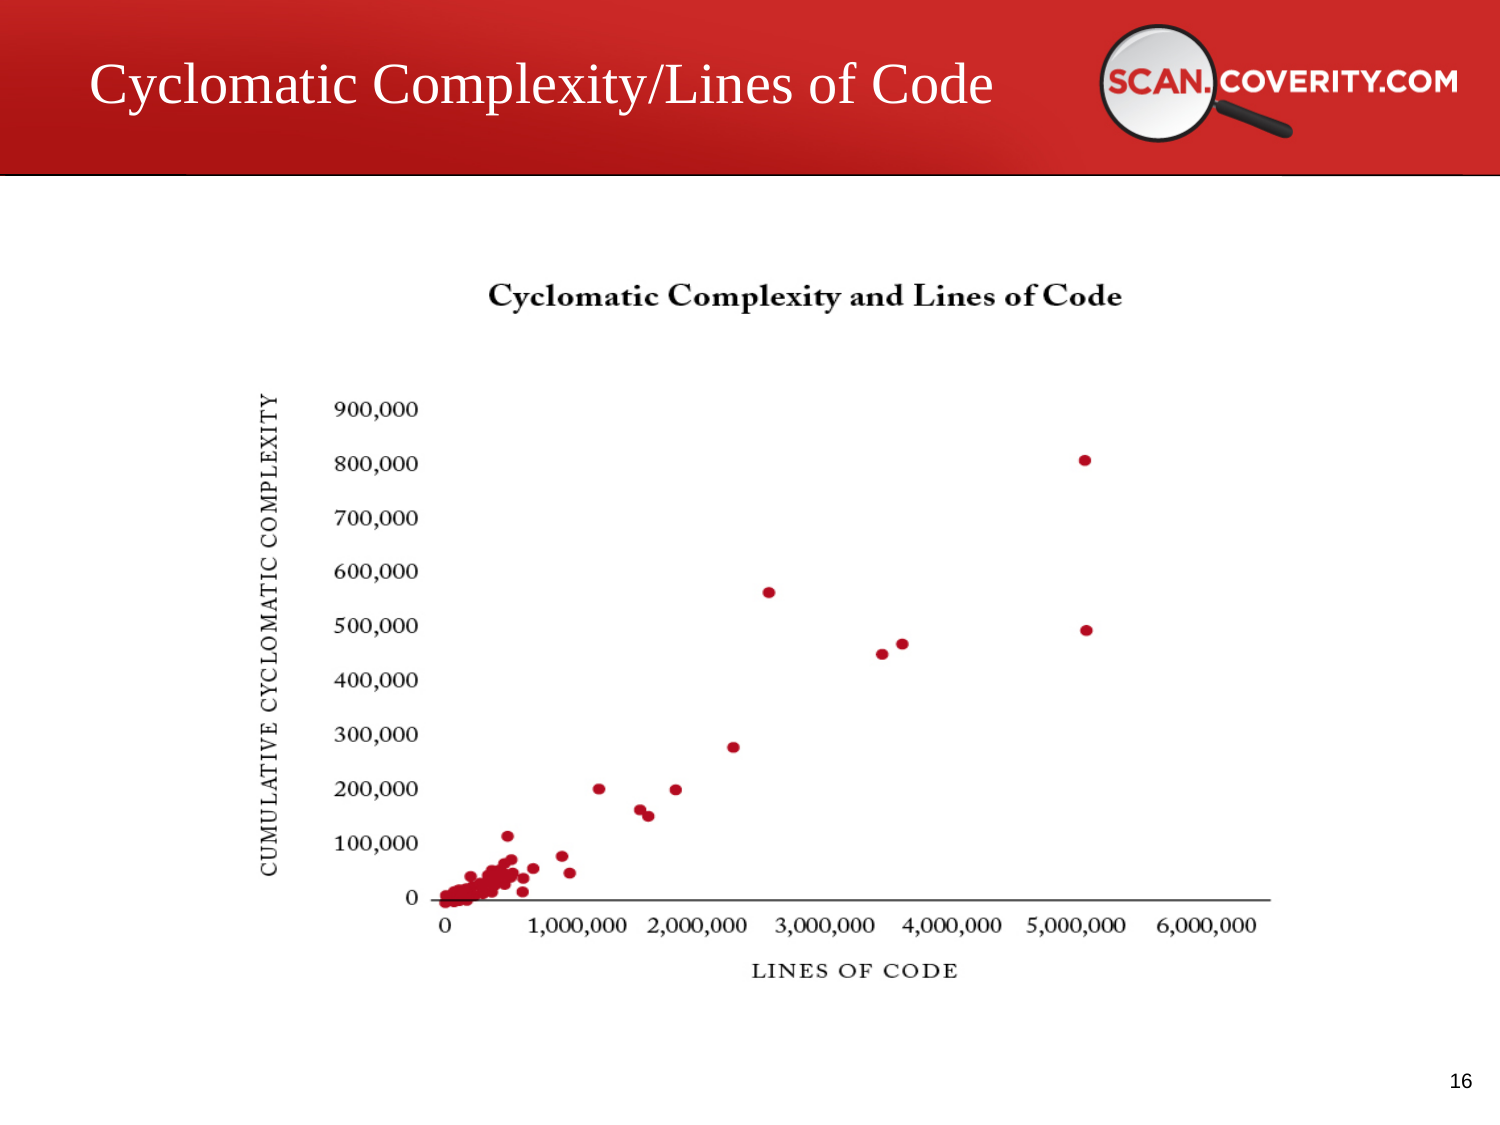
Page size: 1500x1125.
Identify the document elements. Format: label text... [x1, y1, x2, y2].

picture [0, 0, 1500, 174]
title Cyclomatic Complexity/Lines of Code [74, 24, 1100, 143]
picture [162, 204, 1338, 1038]
